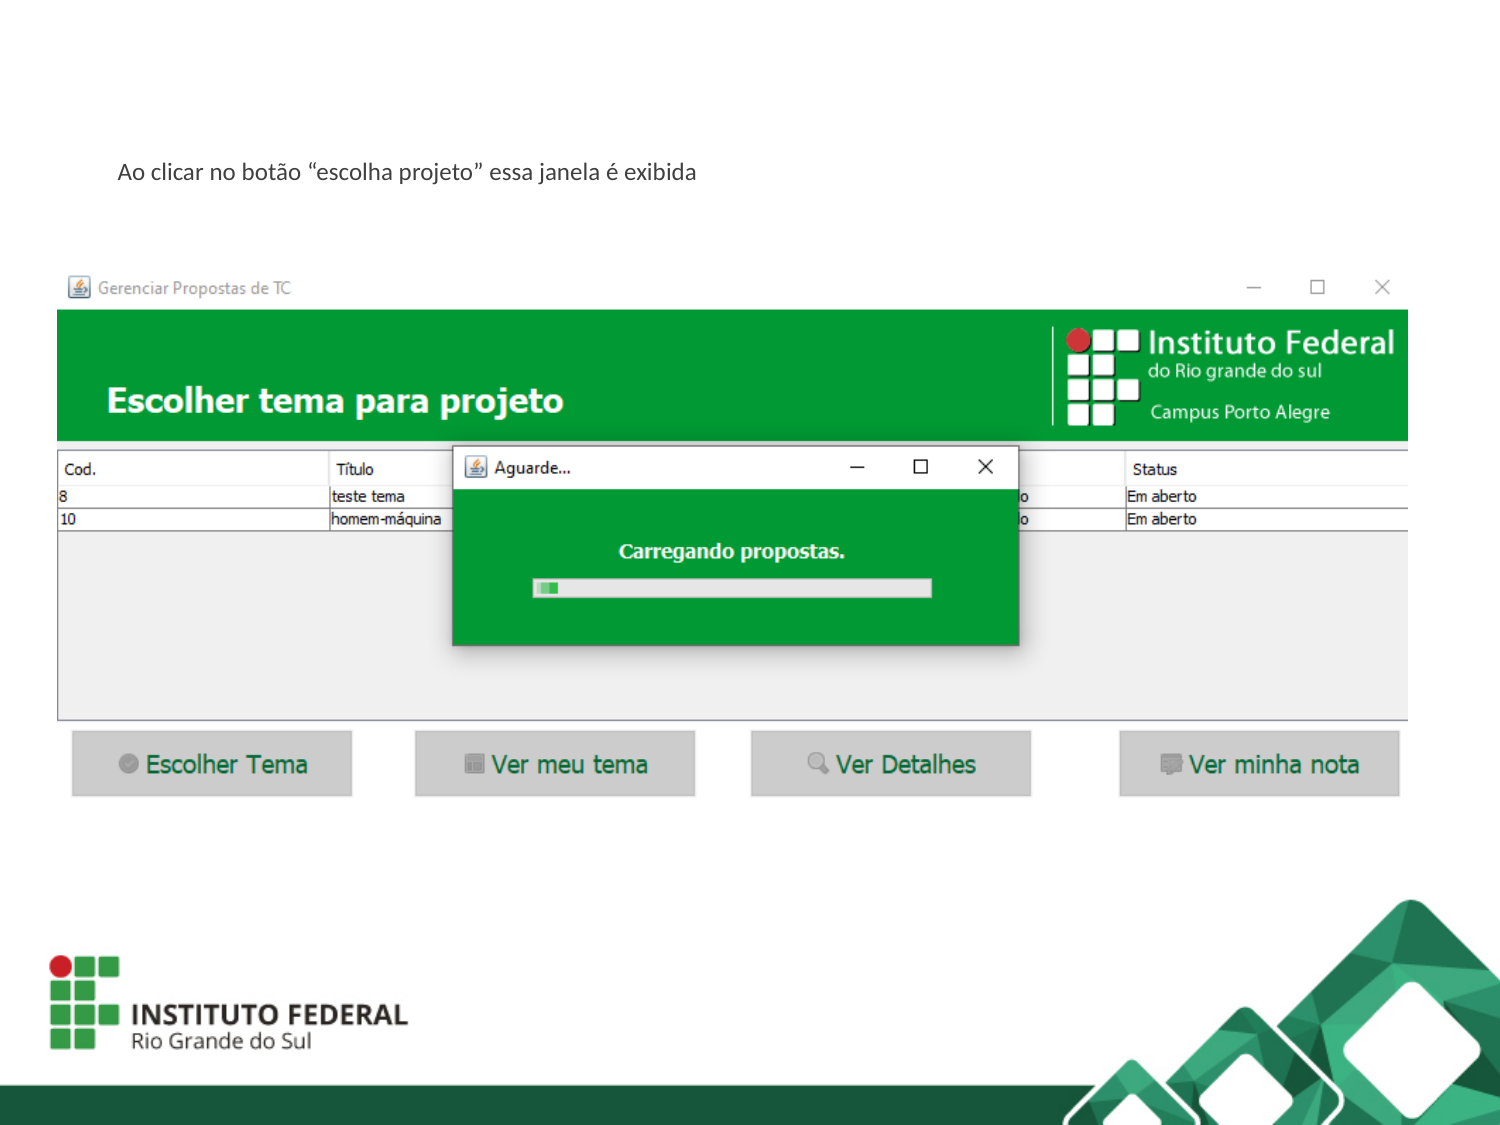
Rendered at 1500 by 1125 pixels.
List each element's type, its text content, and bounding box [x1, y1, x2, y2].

text_box Ao clicar no botão “escolha projeto” essa janela é exibida [102, 148, 725, 230]
picture [57, 273, 1408, 816]
